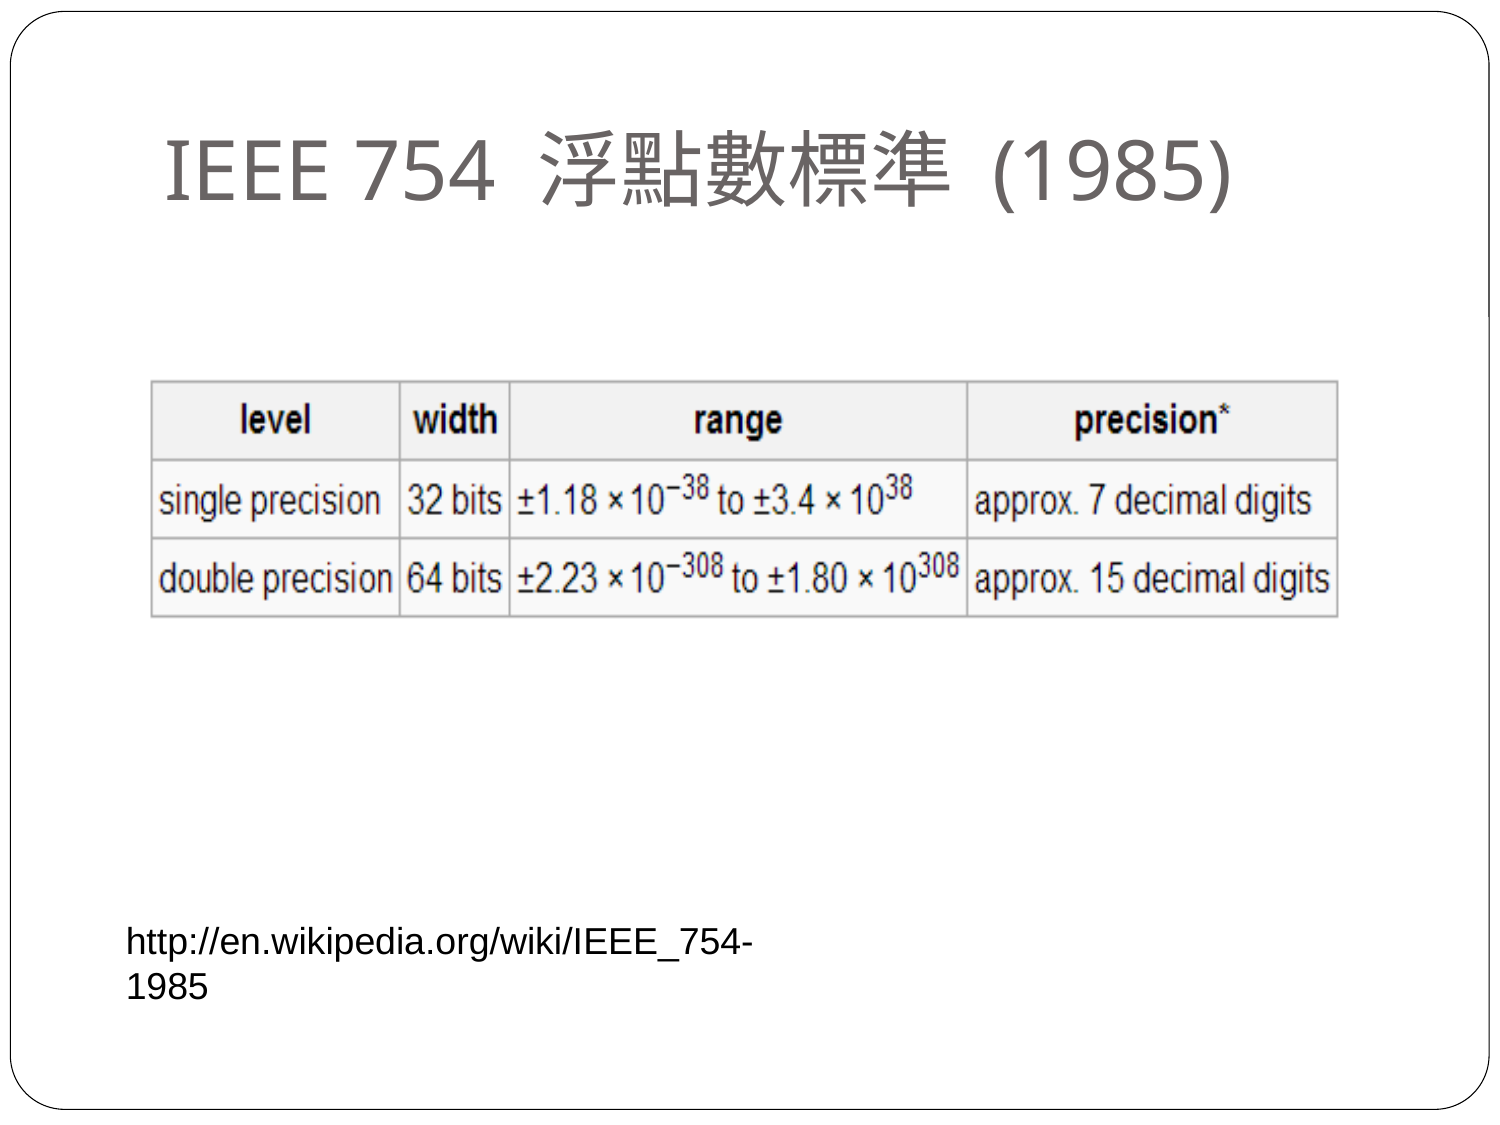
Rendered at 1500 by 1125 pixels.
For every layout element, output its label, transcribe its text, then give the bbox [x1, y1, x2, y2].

text_box http://en.wikipedia.org/wiki/IEEE_754-1985 [111, 909, 851, 970]
picture [141, 366, 1347, 626]
title IEEE 754 浮點數標準 (1985) [150, 9, 1426, 233]
